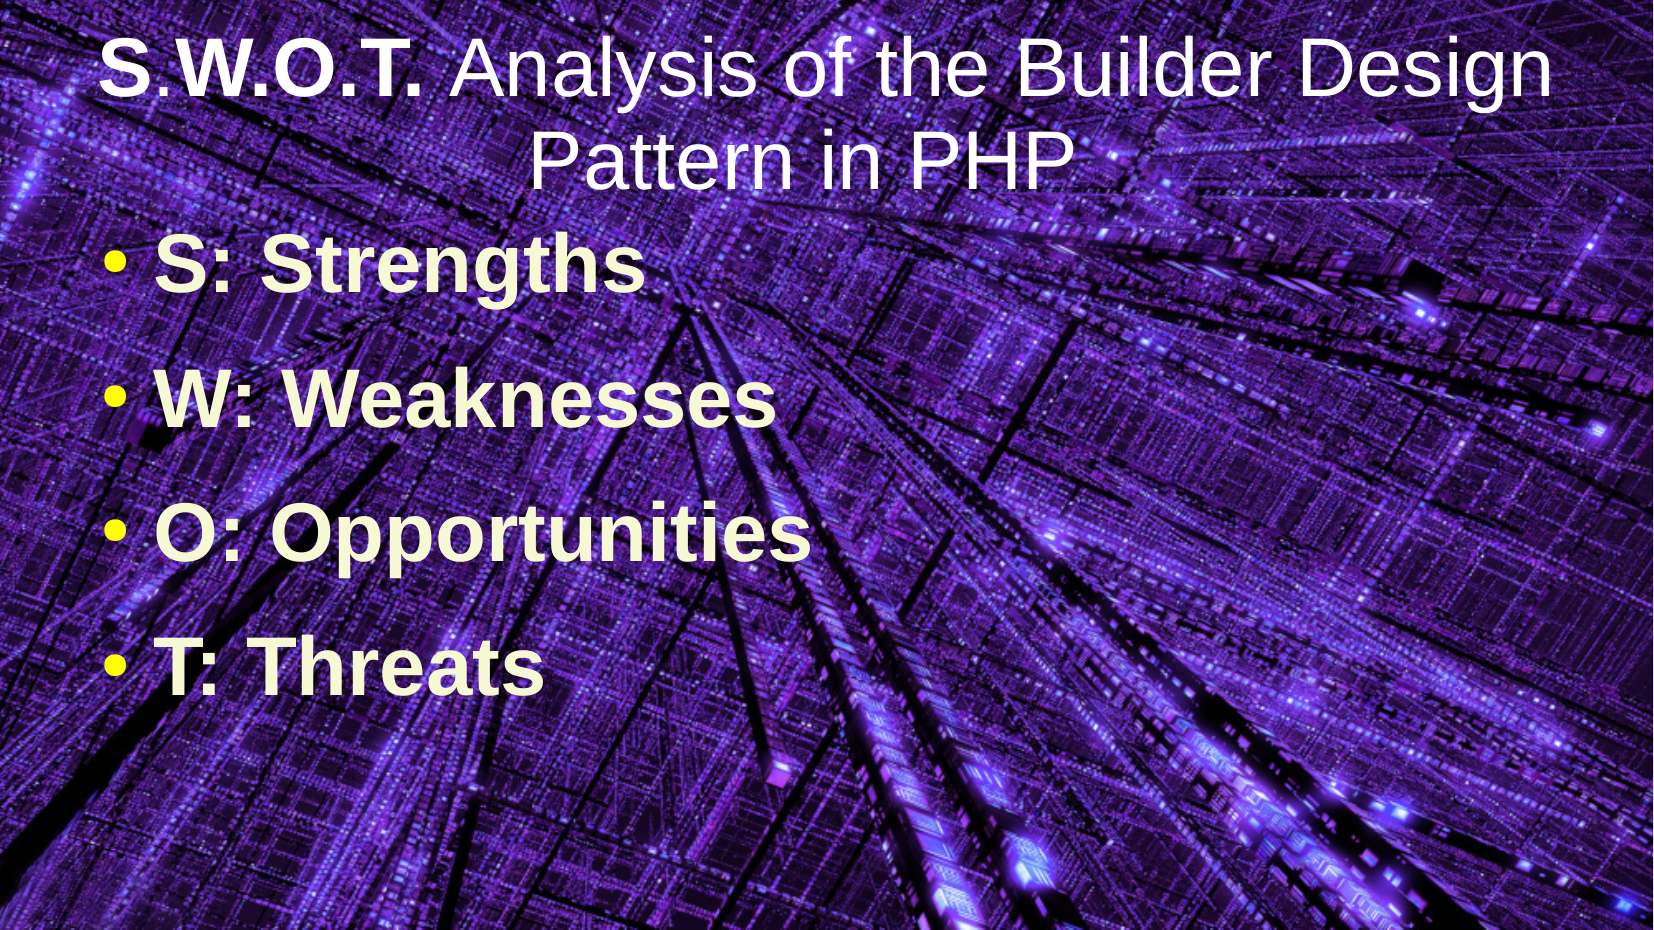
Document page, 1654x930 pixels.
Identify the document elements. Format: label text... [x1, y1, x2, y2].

title S.W.O.T. Analysis of the Builder Design Pattern in PHP [82, 21, 1571, 208]
picture [0, 0, 1654, 930]
list S: Strengths W: Weaknesses O: Opportunities T: Threats [82, 217, 1571, 757]
